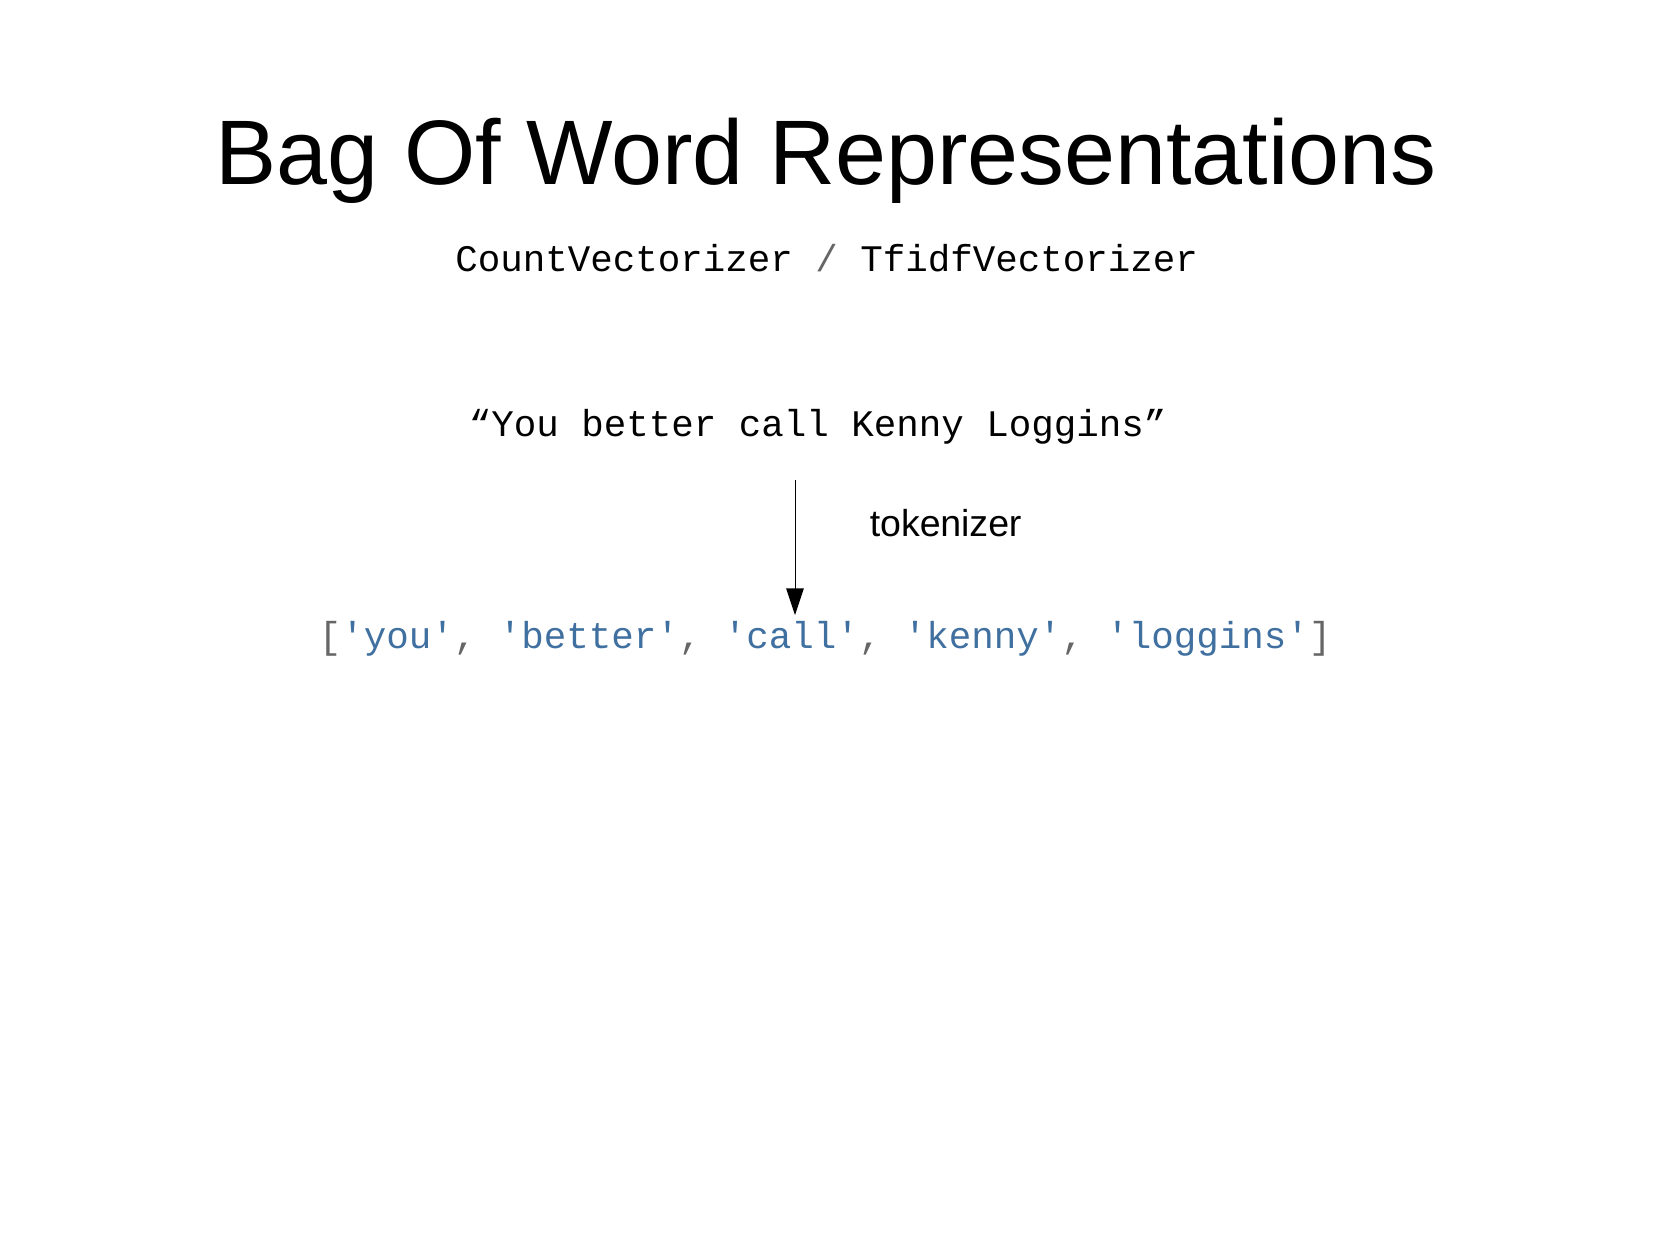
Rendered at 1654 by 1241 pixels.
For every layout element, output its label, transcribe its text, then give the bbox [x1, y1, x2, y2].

text_box CountVectorizer / TfidfVectorizer [455, 240, 1199, 283]
title Bag Of Word Representations [82, 49, 1571, 257]
text_box “You better call Kenny Loggins” [465, 405, 1171, 448]
text_box ['you', 'better', 'call', 'kenny', 'loggins'] [315, 617, 1336, 661]
text_box tokenizer [855, 495, 1111, 552]
